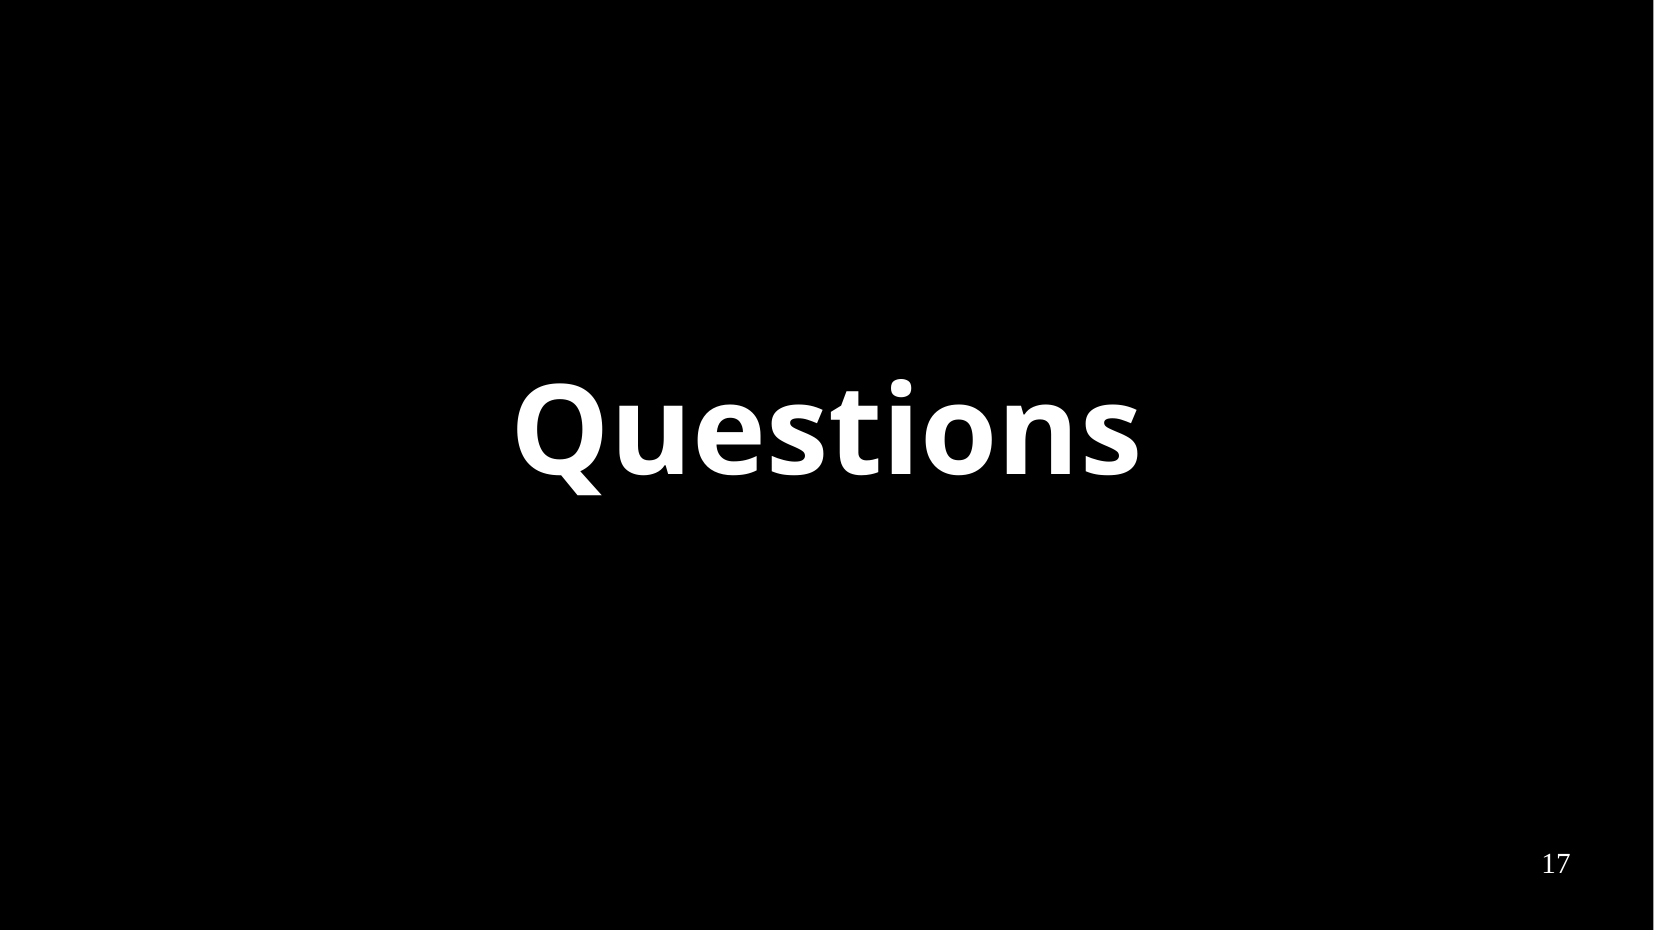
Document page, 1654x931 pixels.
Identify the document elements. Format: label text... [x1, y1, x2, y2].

title Questions [82, 37, 1571, 815]
